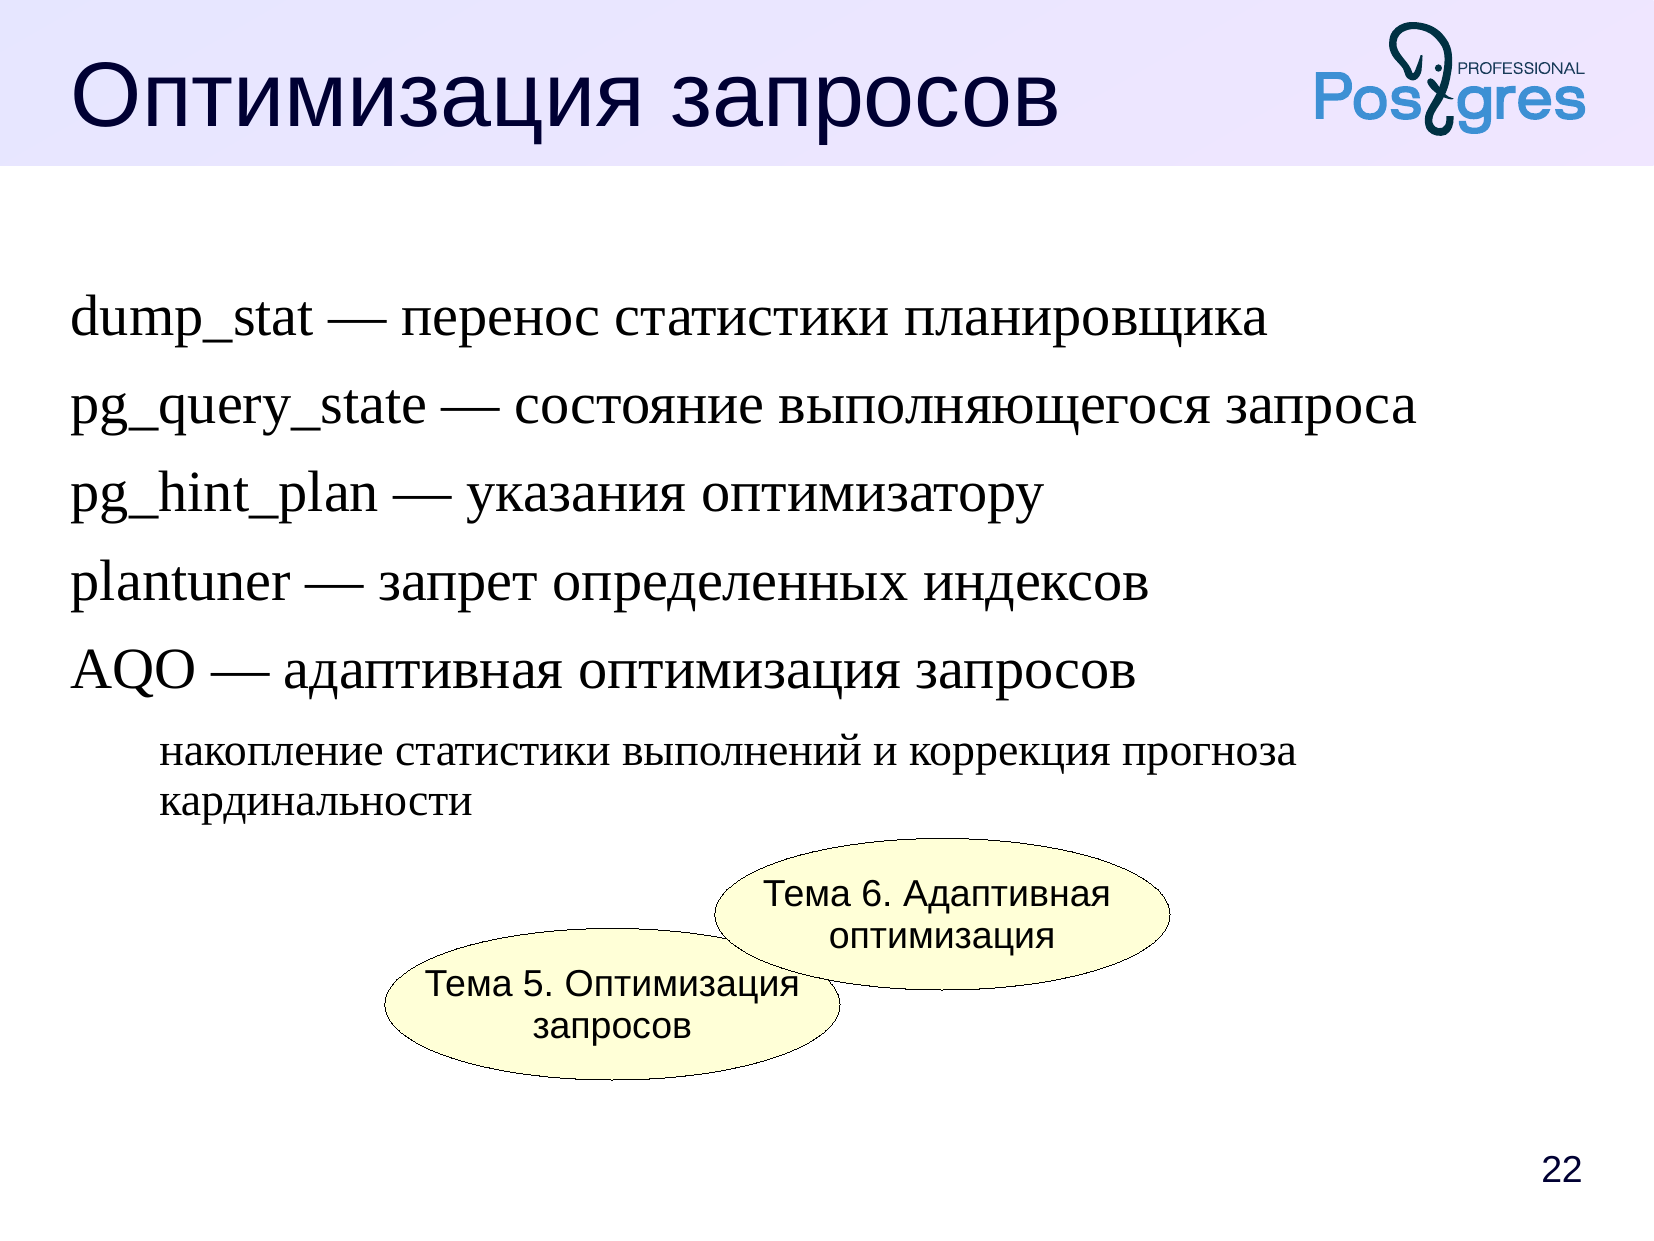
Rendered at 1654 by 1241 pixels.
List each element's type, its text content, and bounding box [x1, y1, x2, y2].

title Оптимизация запросов [70, 43, 1241, 147]
list dump_stat — перенос статистики планировщика pg_query_state — состояние выполняющегося запроса pg_hint_plan — указания оптимизатору plantuner — запрет определенных индексов AQO — адаптивная оптимизация запросов накопление статистики выполнений и коррекция прогноза кардинальности [70, 283, 1583, 1134]
text_box Тема 6. Адаптивная оптимизация [714, 838, 1171, 991]
text_box Тема 5. Оптимизация запросов [384, 928, 841, 1081]
